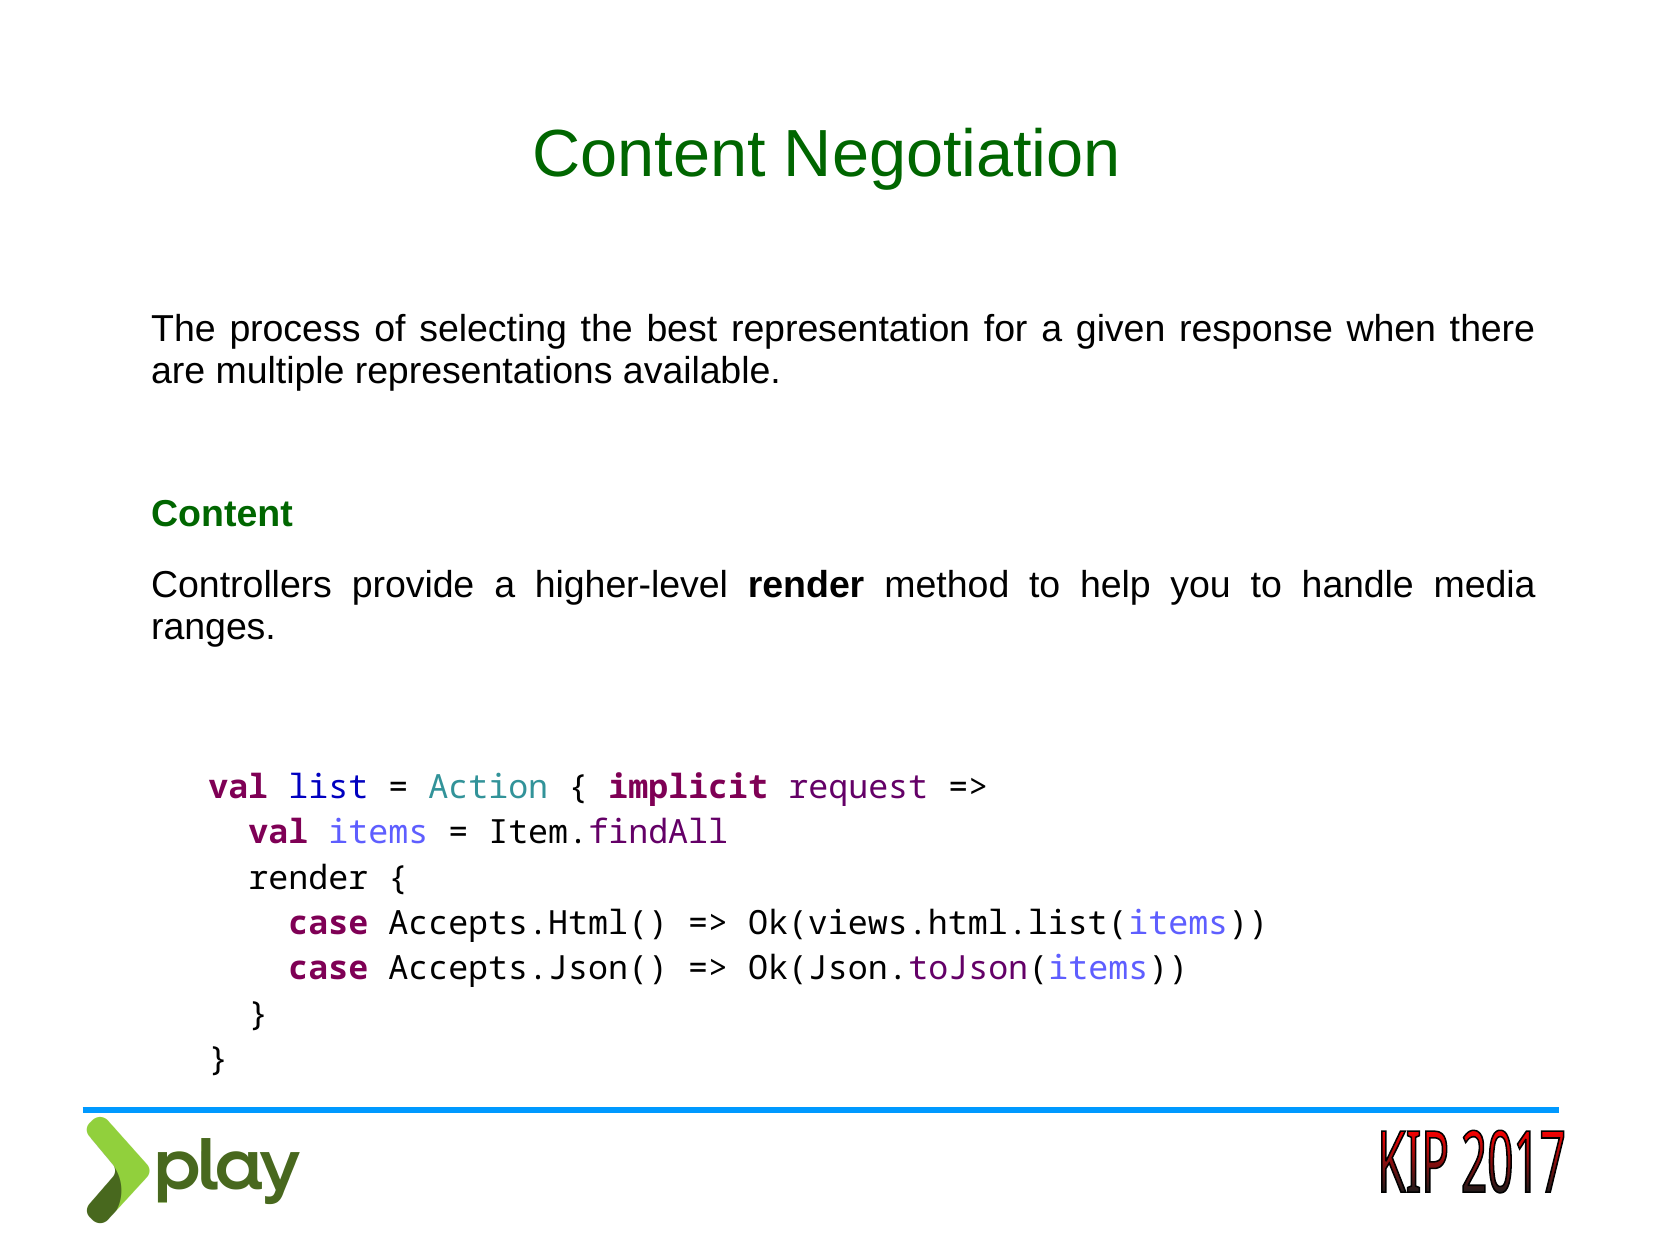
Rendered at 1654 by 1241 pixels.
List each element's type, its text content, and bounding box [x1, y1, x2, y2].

text_box val list = Action { implicit request => val items = Item.findAll render { case Accepts.Html() => Ok(views.html.list(items)) case Accepts.Json() => Ok(Json.toJson(items)) } } [153, 755, 1501, 1069]
list The process of selecting the best representation for a given response when there are multiple representations available. Content Controllers provide a higher-level render method to help you to handle media ranges. [80, 307, 1536, 1027]
picture [73, 1111, 308, 1229]
title Content Negotiation [82, 49, 1571, 257]
